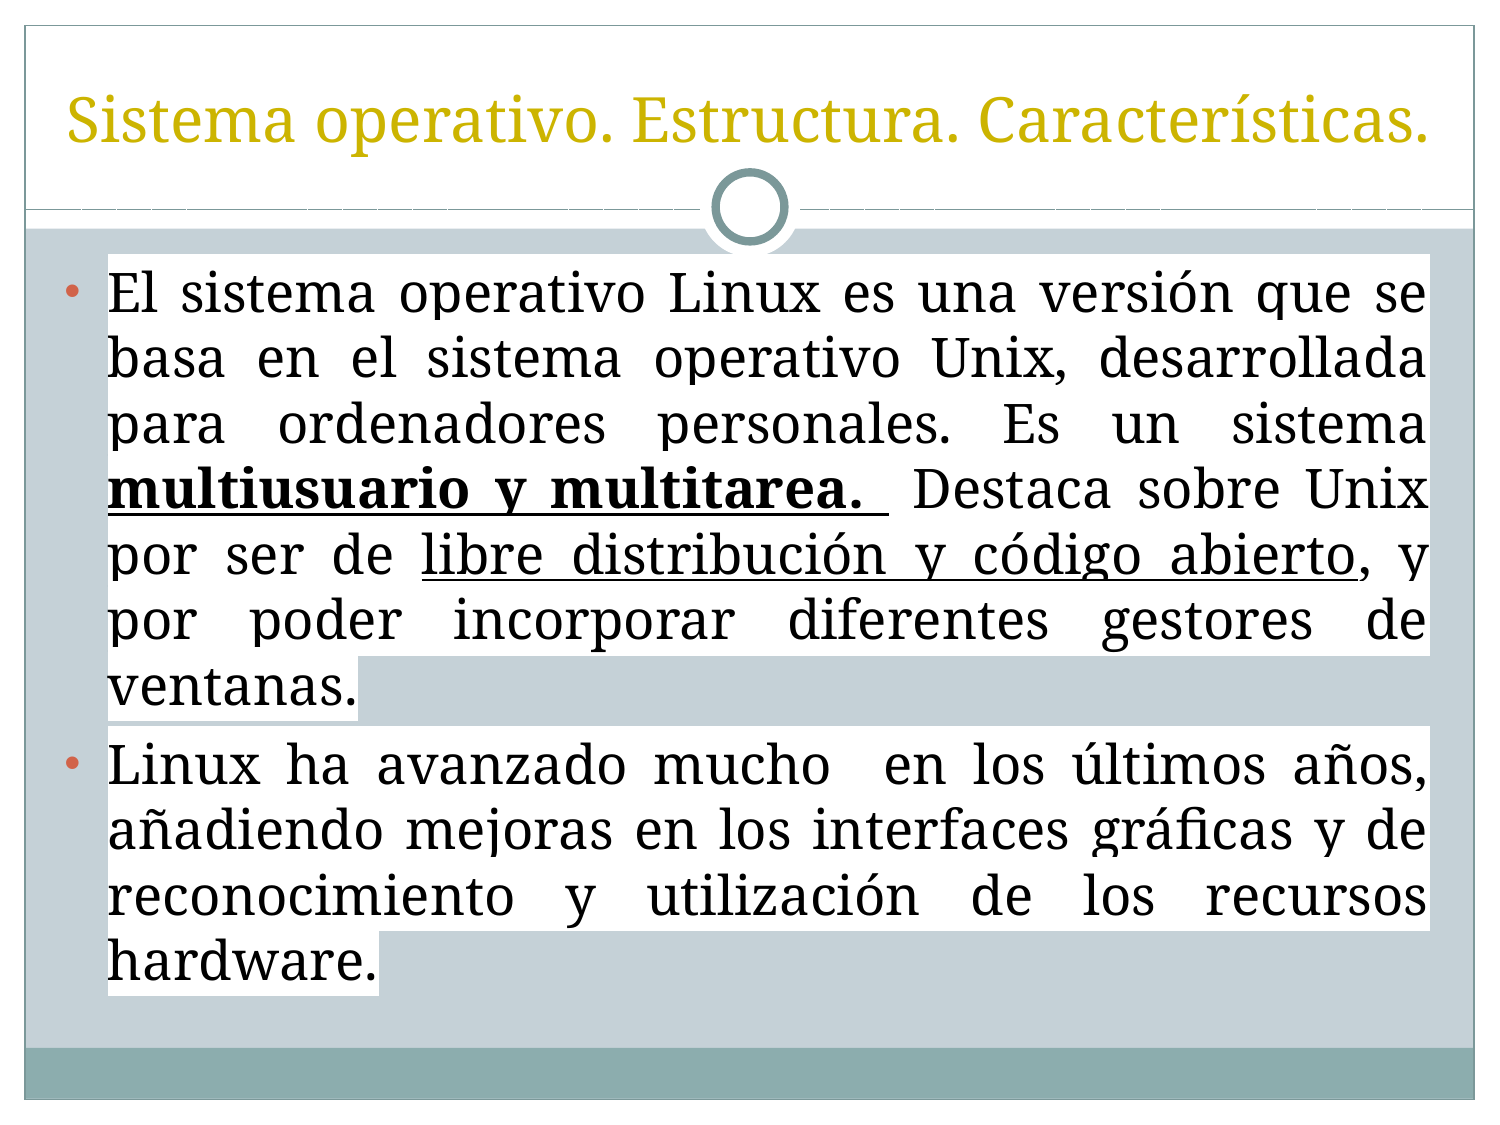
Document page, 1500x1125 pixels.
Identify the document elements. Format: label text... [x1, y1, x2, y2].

title Sistema operativo. Estructura. Características. [49, 37, 1450, 162]
list El sistema operativo Linux es una versión que se basa en el sistema operativo Unix, desarrollada para ordenadores personales. Es un sistema multiusuario y multitarea. Destaca sobre Unix por ser de libre distribución y código abierto, y por poder incorporar diferentes gestores de ventanas. Linux ha avanzado mucho en los últimos años, añadiendo mejoras en los interfaces gráficas y de reconocimiento y utilización de los recursos hardware. [49, 250, 1445, 1001]
